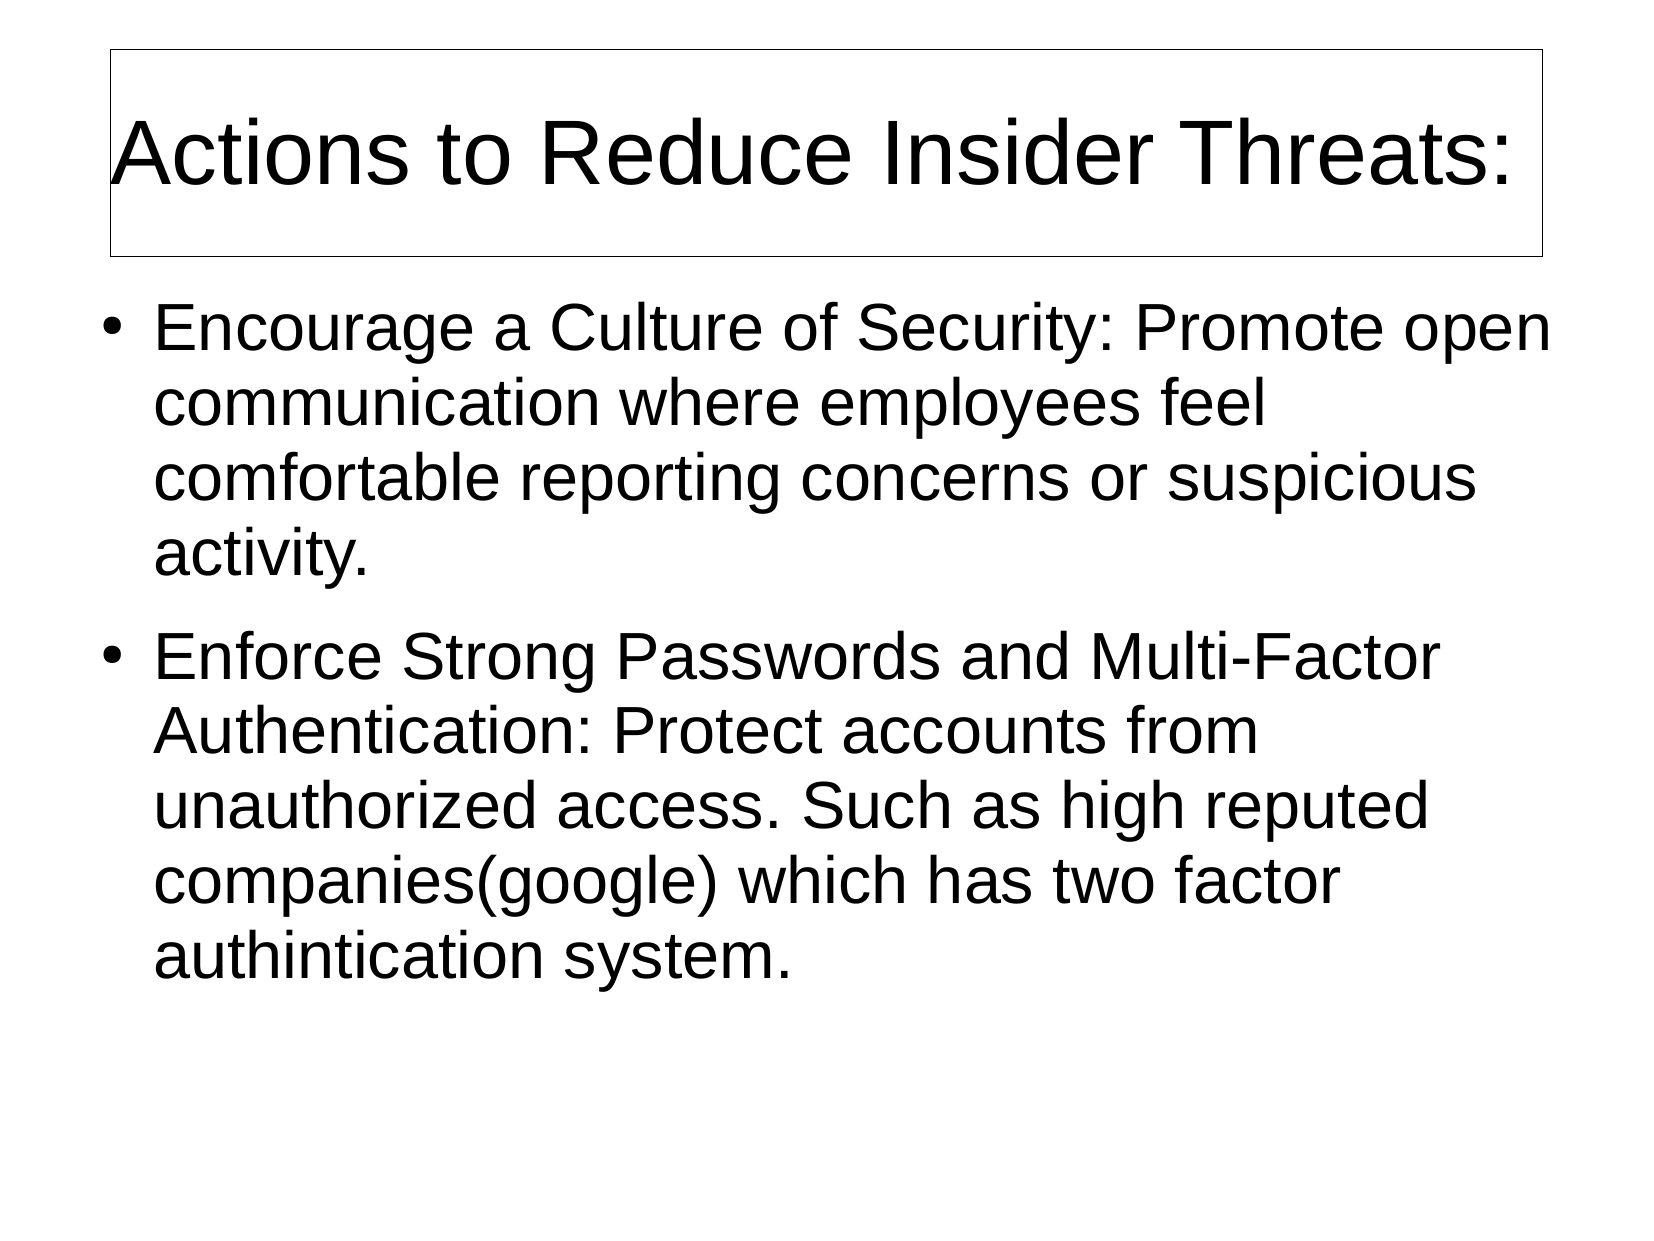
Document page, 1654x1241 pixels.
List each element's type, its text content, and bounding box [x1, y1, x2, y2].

list Encourage a Culture of Security: Promote open communication where employees feel comfortable reporting concerns or suspicious activity. Enforce Strong Passwords and Multi-Factor Authentication: Protect accounts from unauthorized access. Such as high reputed companies(google) which has two factor authintication system. [82, 290, 1571, 1010]
title Actions to Reduce Insider Threats: [110, 49, 1543, 257]
